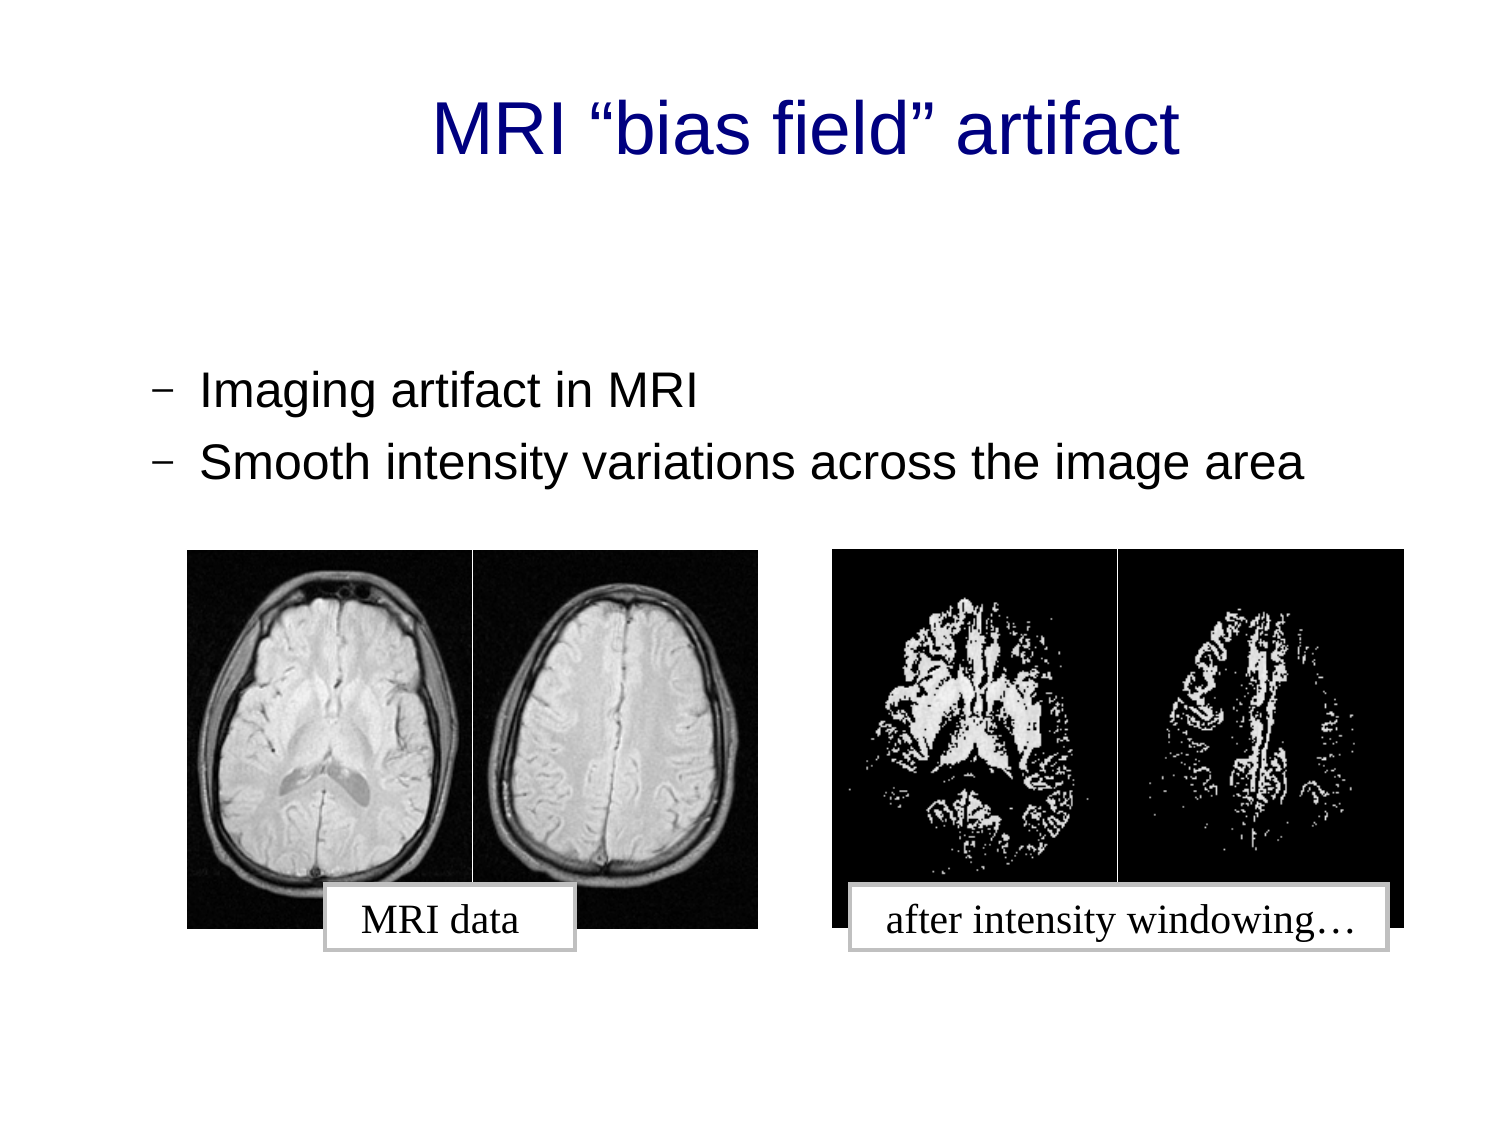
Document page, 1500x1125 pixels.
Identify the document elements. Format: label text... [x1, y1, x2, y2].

text_box MRI data [324, 884, 576, 951]
picture [832, 549, 1117, 928]
text_box after intensity windowing… [849, 884, 1388, 951]
picture [1118, 549, 1404, 928]
picture [187, 550, 472, 929]
title MRI “bias field” artifact [149, 65, 1463, 179]
picture [473, 550, 758, 929]
list Imaging artifact in MRI Smooth intensity variations across the image area [62, 350, 1375, 988]
